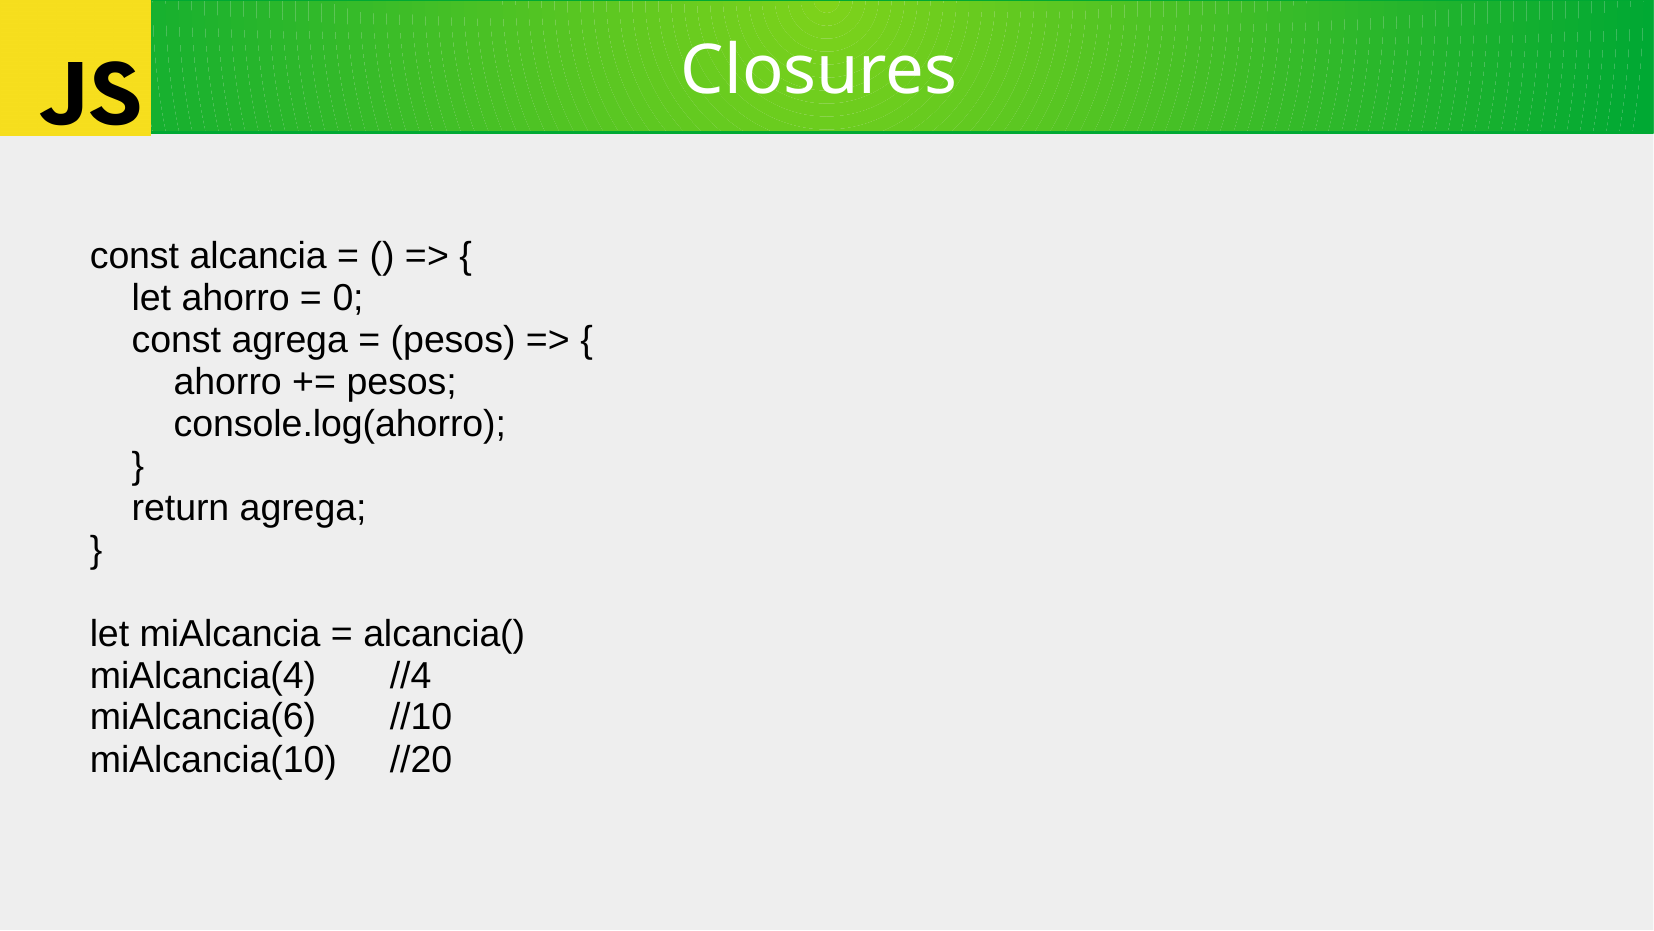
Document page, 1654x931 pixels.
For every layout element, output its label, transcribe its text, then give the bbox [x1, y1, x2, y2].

text_box const alcancia = () => { let ahorro = 0; const agrega = (pesos) => { ahorro += pesos; console.log(ahorro); } return agrega; } let miAlcancia = alcancia() miAlcancia(4) //4 miAlcancia(6) //10 miAlcancia(10) //20 [75, 226, 1088, 788]
title Closures [151, 14, 1565, 119]
picture [0, 0, 151, 136]
